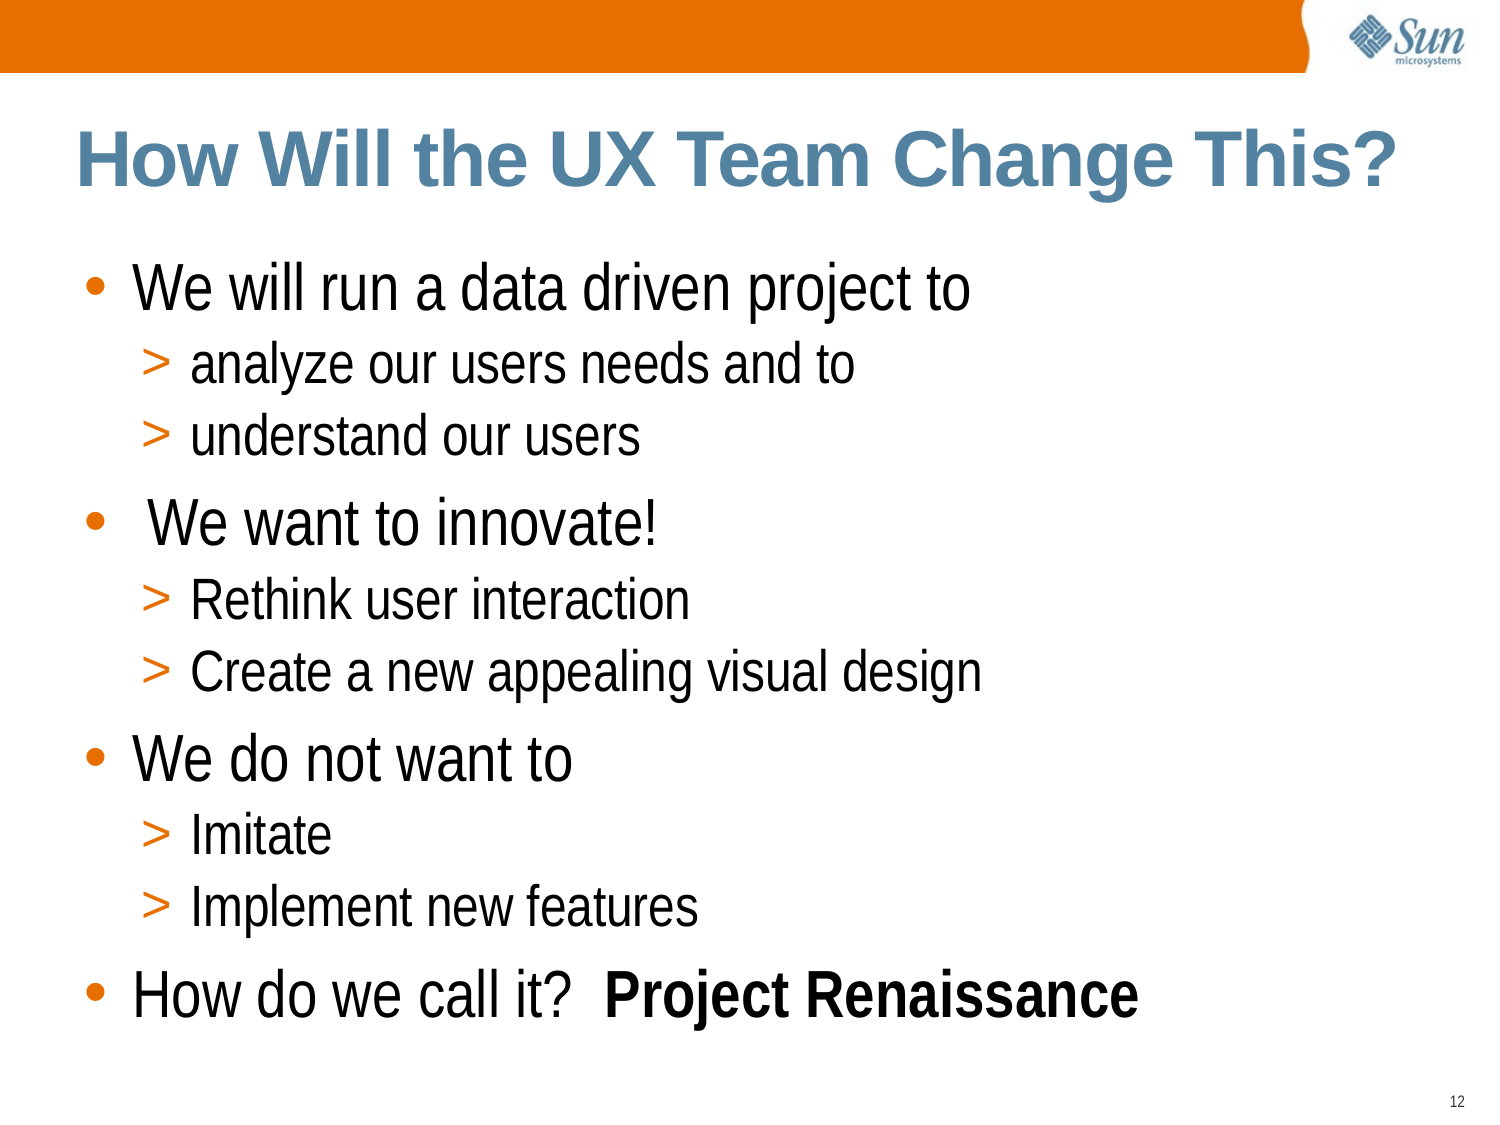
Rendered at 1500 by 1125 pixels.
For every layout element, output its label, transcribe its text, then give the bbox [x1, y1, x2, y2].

title How Will the UX Team Change This? [75, 123, 1437, 227]
picture [0, 0, 1500, 73]
list We will run a data driven project to analyze our users needs and to understand our users We want to innovate! Rethink user interaction Create a new appealing visual design We do not want to Imitate Implement new features How do we call it? Project Renaissance [64, 258, 1401, 1062]
